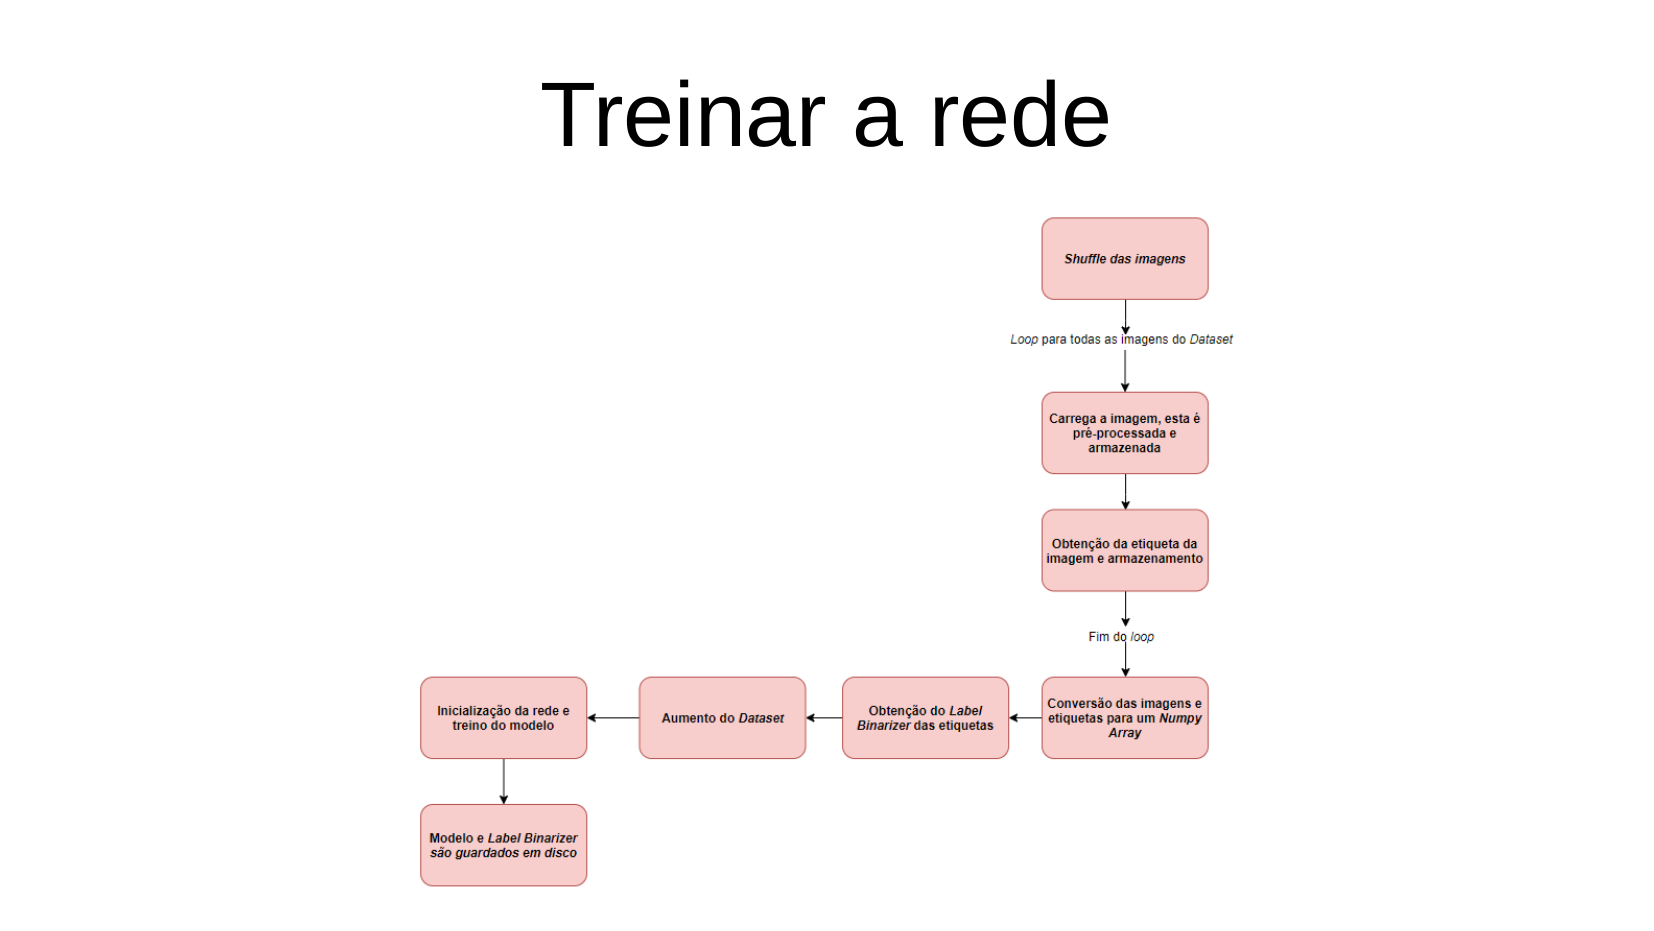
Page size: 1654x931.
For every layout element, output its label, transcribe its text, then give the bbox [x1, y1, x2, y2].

picture [414, 207, 1240, 901]
title Treinar a rede [82, 37, 1571, 193]
